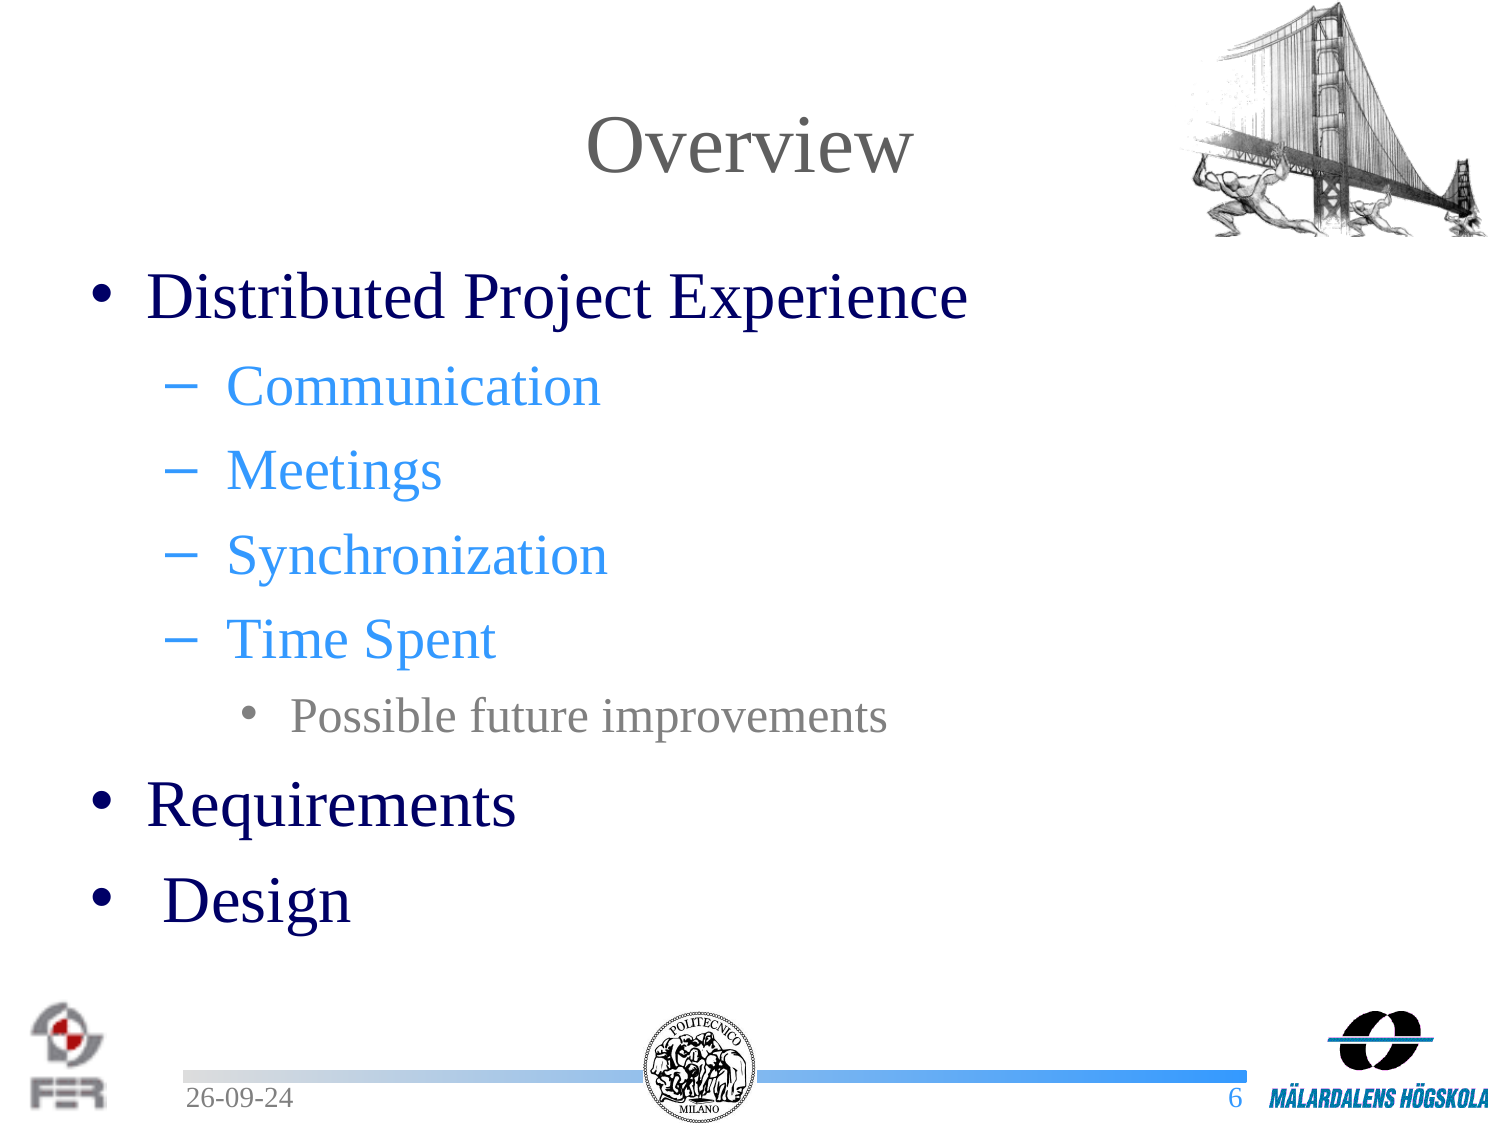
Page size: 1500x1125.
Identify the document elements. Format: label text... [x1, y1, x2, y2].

title Overview [75, 45, 1175, 233]
list Distributed Project Experience Communication Meetings Synchronization Time Spent Possible future improvements Requirements Design [75, 244, 1426, 988]
picture [1368, 1093, 1374, 1104]
picture [643, 1011, 757, 1123]
picture [29, 987, 107, 1125]
text_box <numero> [1186, 1070, 1258, 1114]
text_box 14-01-09 [171, 1070, 396, 1114]
picture [1175, 0, 1488, 237]
picture [1435, 1096, 1441, 1104]
picture [1269, 1011, 1488, 1108]
picture [1454, 1091, 1459, 1108]
